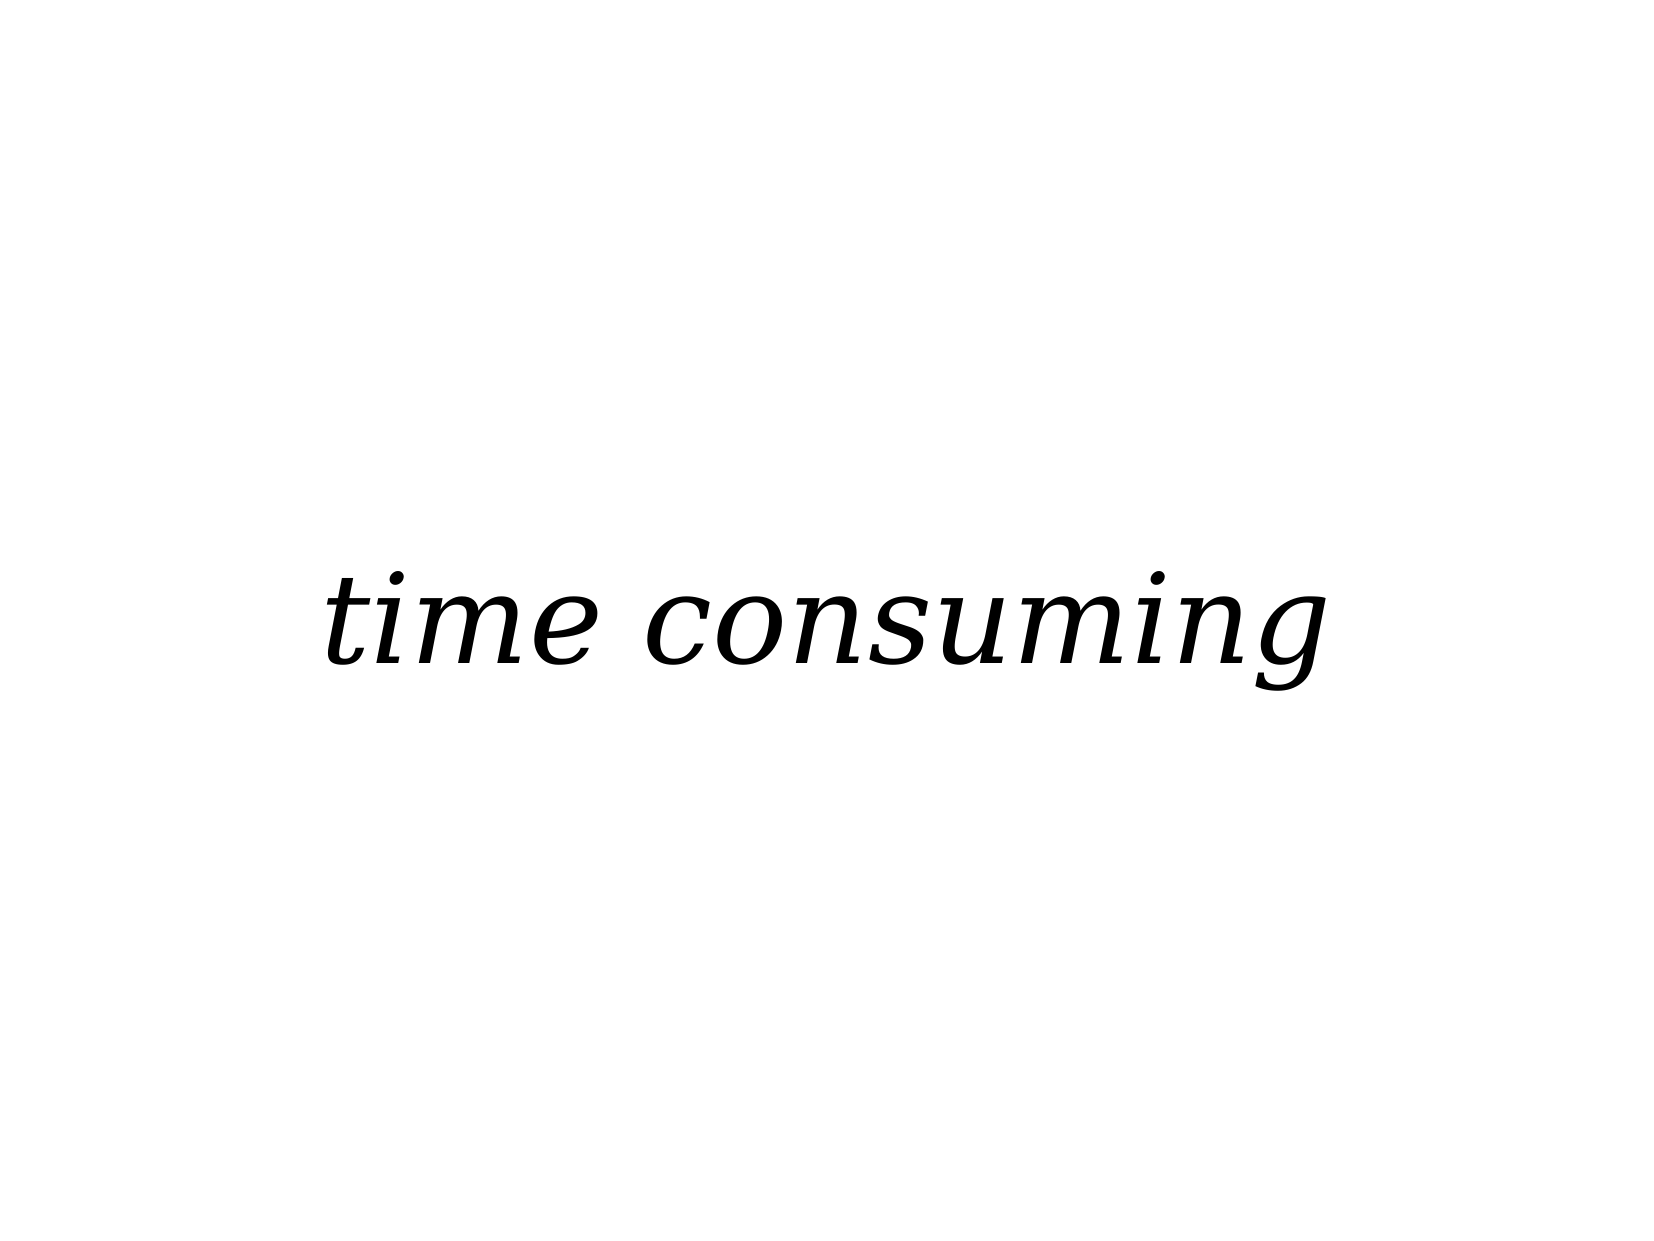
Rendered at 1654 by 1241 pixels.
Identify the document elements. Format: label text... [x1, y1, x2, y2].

text_box time consuming [0, 0, 1654, 1241]
